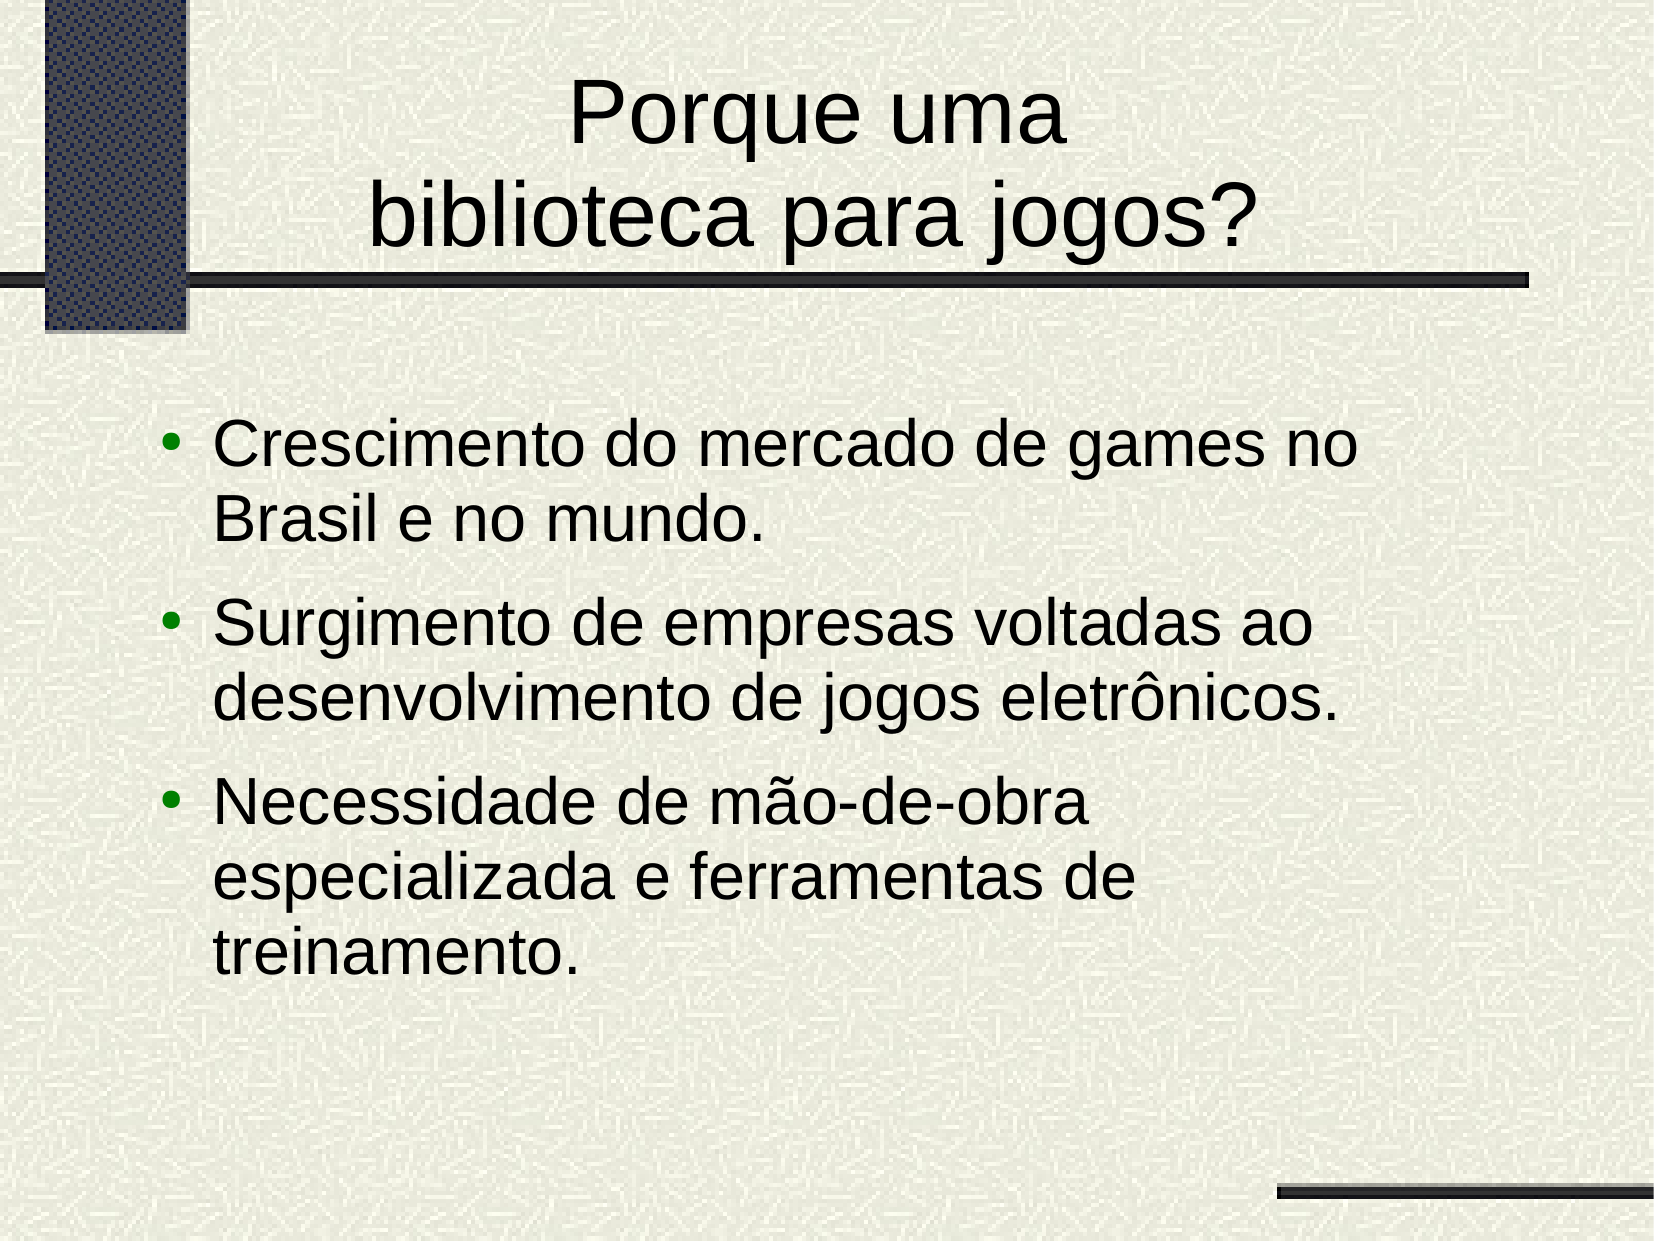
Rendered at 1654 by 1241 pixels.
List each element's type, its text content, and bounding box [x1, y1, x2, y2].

picture [0, 0, 1654, 1241]
list Crescimento do mercado de games no Brasil e no mundo. Surgimento de empresas voltadas ao desenvolvimento de jogos eletrônicos. Necessidade de mão-de-obra especializada e ferramentas de treinamento. [141, 302, 1506, 1094]
title Porque uma biblioteca para jogos? [120, 60, 1508, 268]
